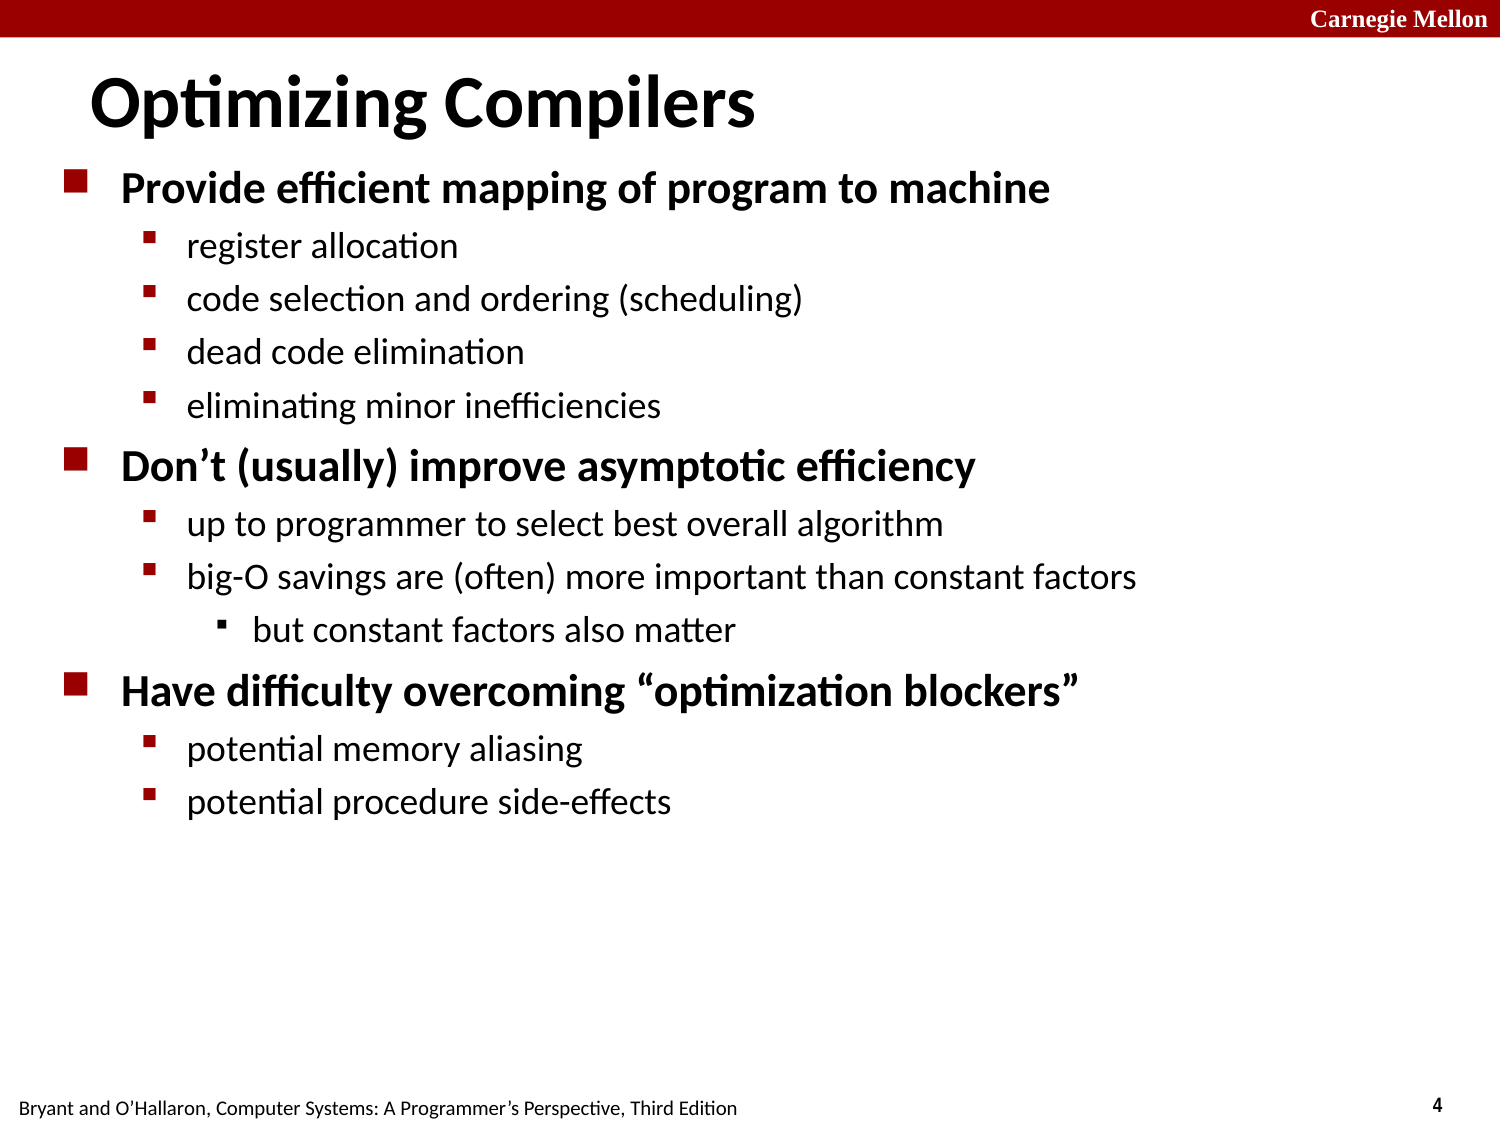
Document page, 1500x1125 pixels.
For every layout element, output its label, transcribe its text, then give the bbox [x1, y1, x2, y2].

list Provide efficient mapping of program to machine register allocation code selection and ordering (scheduling) dead code elimination eliminating minor inefficiencies Don’t (usually) improve asymptotic efficiency up to programmer to select best overall algorithm big-O savings are (often) more important than constant factors but constant factors also matter Have difficulty overcoming “optimization blockers” potential memory aliasing potential procedure side-effects [50, 149, 1475, 1088]
title Optimizing Compilers [75, 50, 1152, 144]
